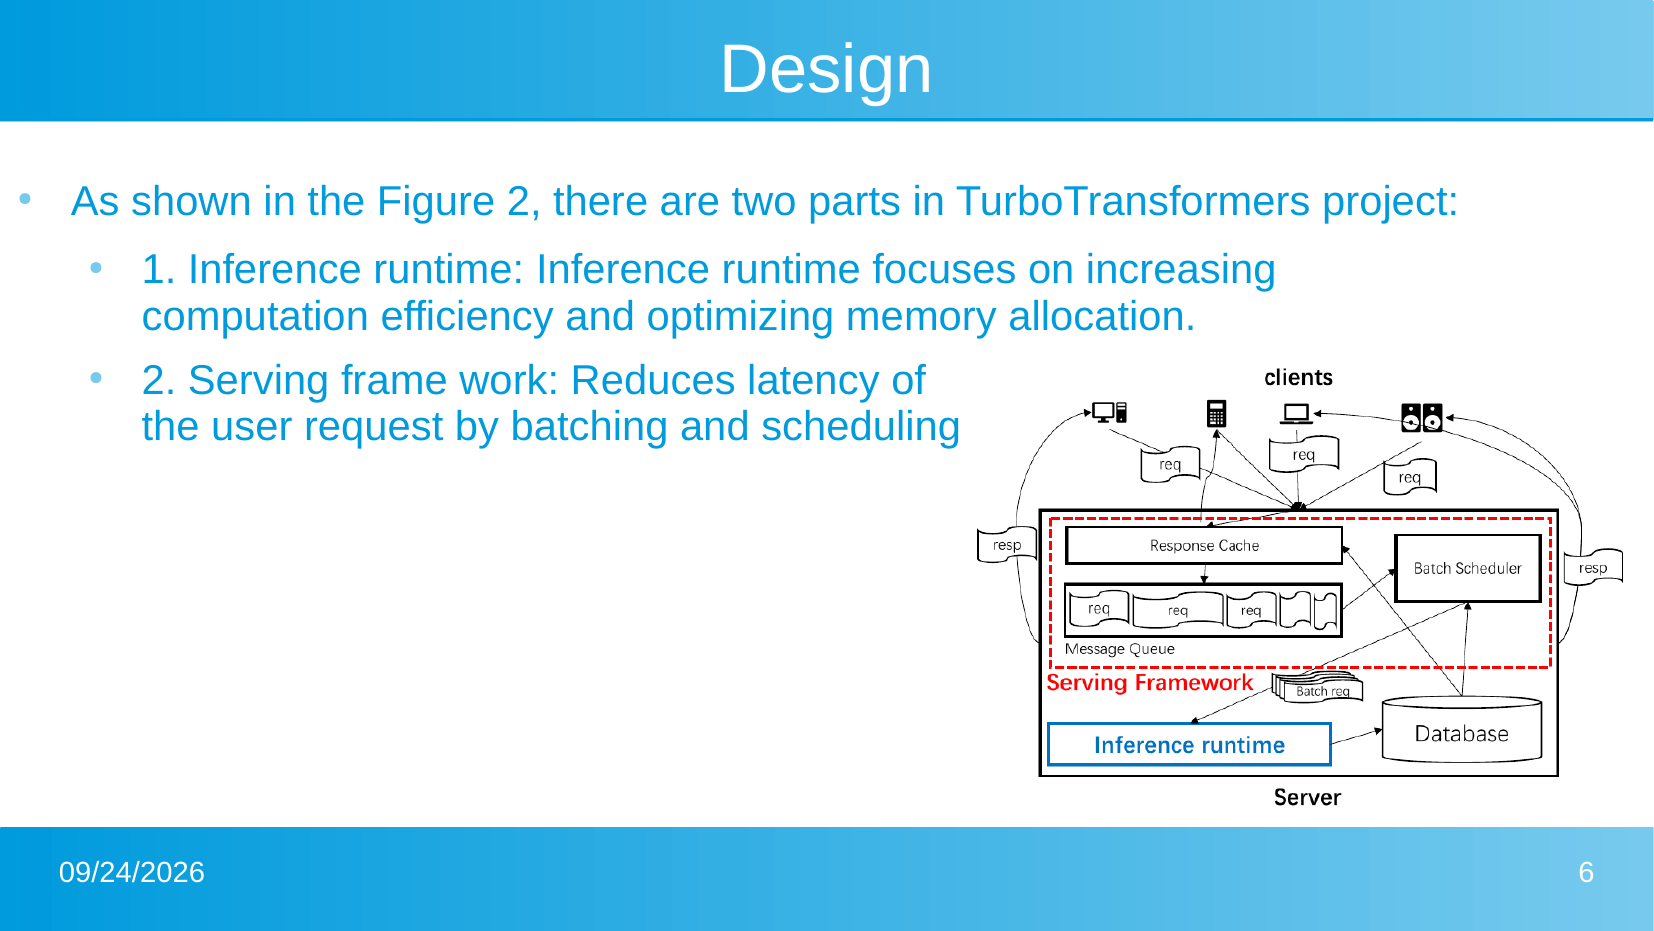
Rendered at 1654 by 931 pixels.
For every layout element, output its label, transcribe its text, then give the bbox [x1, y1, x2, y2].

picture [968, 364, 1644, 815]
list As shown in the Figure 2, there are two parts in TurboTransformers project: 1. Inference runtime: Inference runtime focuses on increasing computation efficiency and optimizing memory allocation. 2. Serving frame work: Reduces latency of the user request by batching and scheduling [0, 177, 1479, 768]
title Design [59, 29, 1595, 108]
